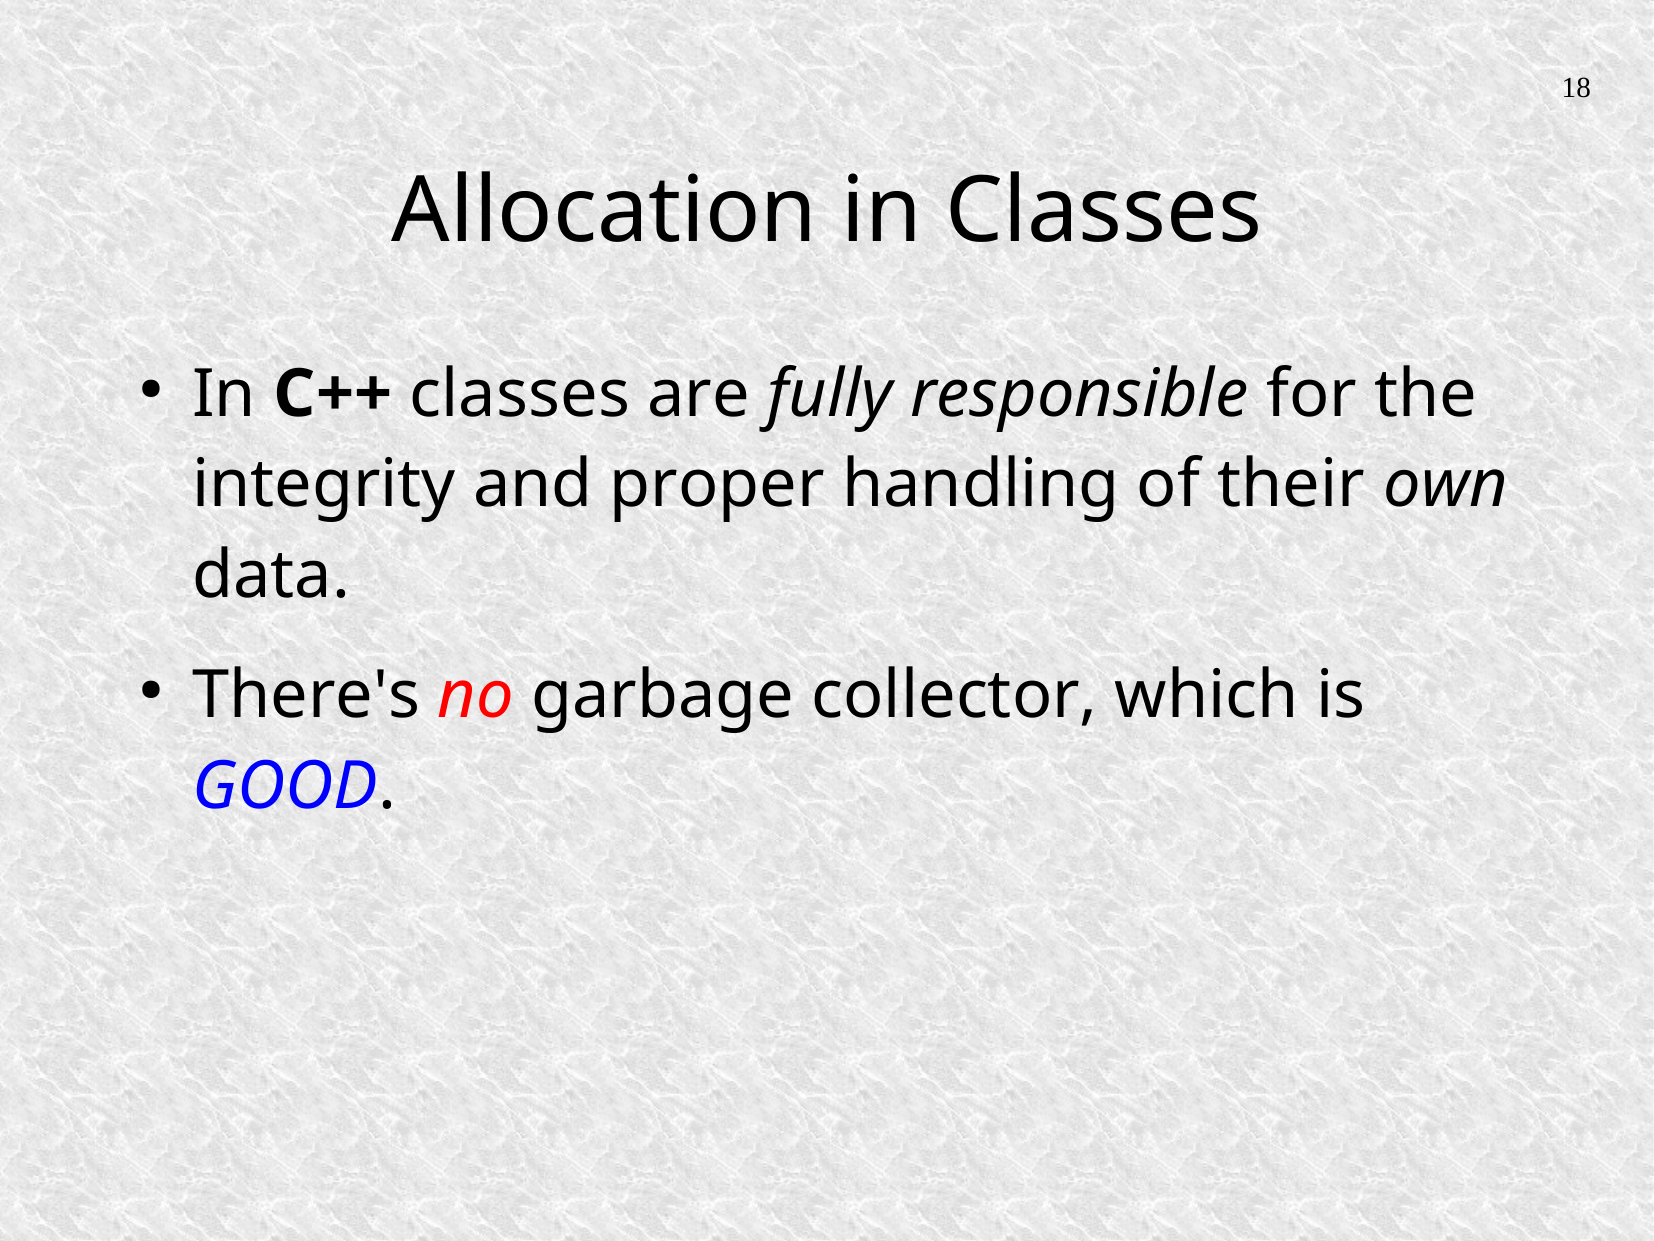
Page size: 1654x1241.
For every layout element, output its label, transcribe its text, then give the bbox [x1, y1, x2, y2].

picture [0, 0, 1654, 1241]
title Allocation in Classes [121, 102, 1534, 311]
list In C++ classes are fully responsible for the integrity and proper handling of their own data. There's no garbage collector, which is GOOD. [121, 344, 1534, 1109]
